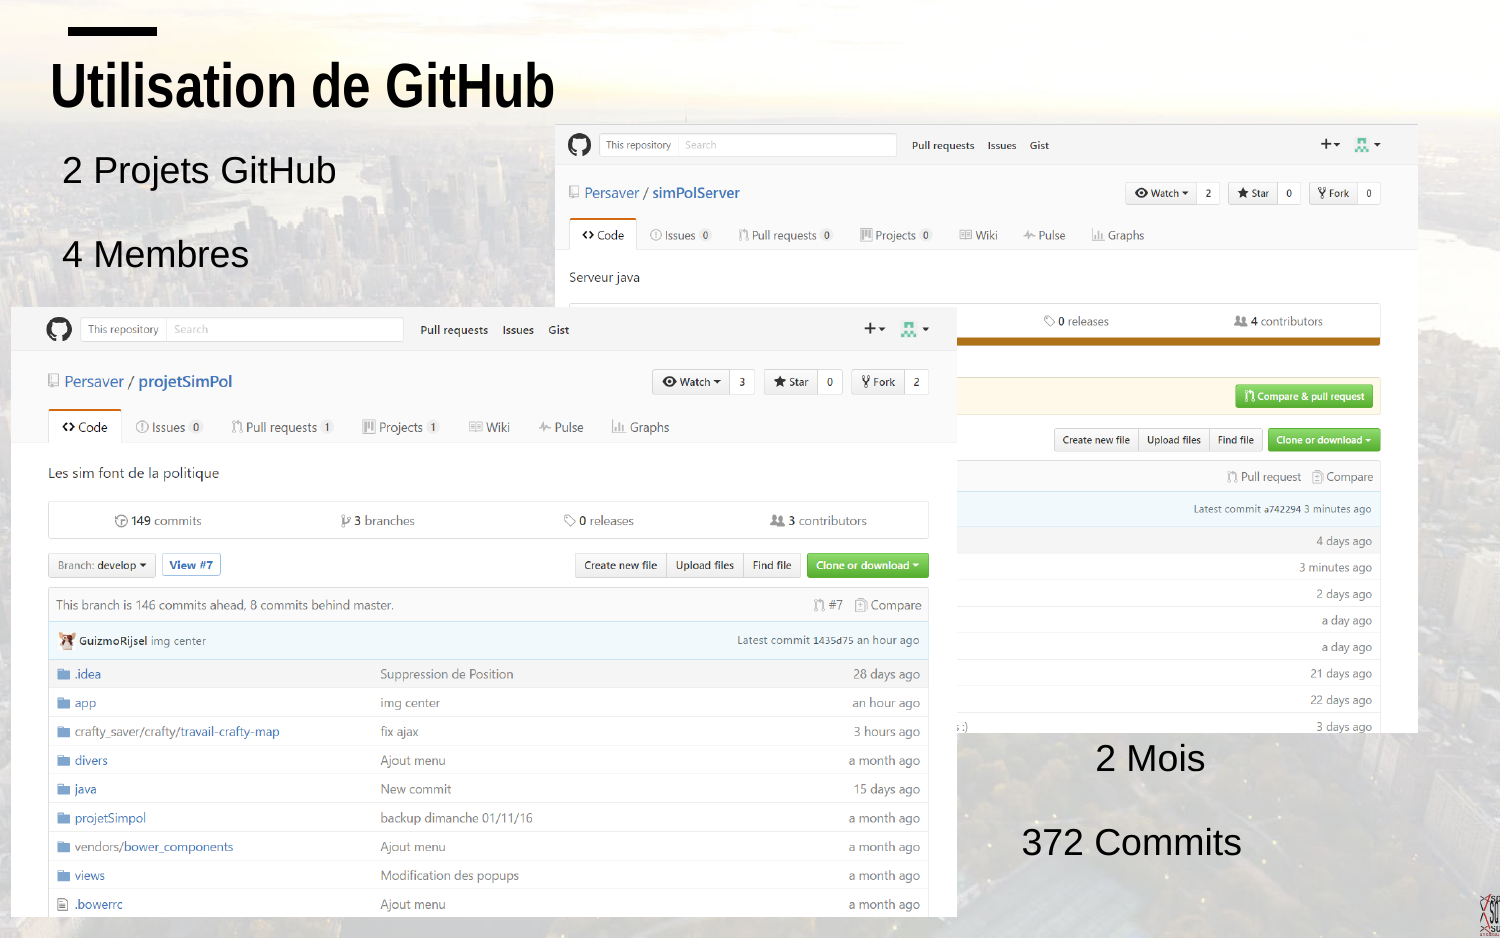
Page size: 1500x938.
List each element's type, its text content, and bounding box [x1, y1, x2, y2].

picture [0, 0, 1500, 938]
text_box 2 Projets GitHub 4 Membres 2 Mois 372 Commits [47, 141, 1441, 922]
title Utilisation de GitHub [50, 39, 1450, 131]
